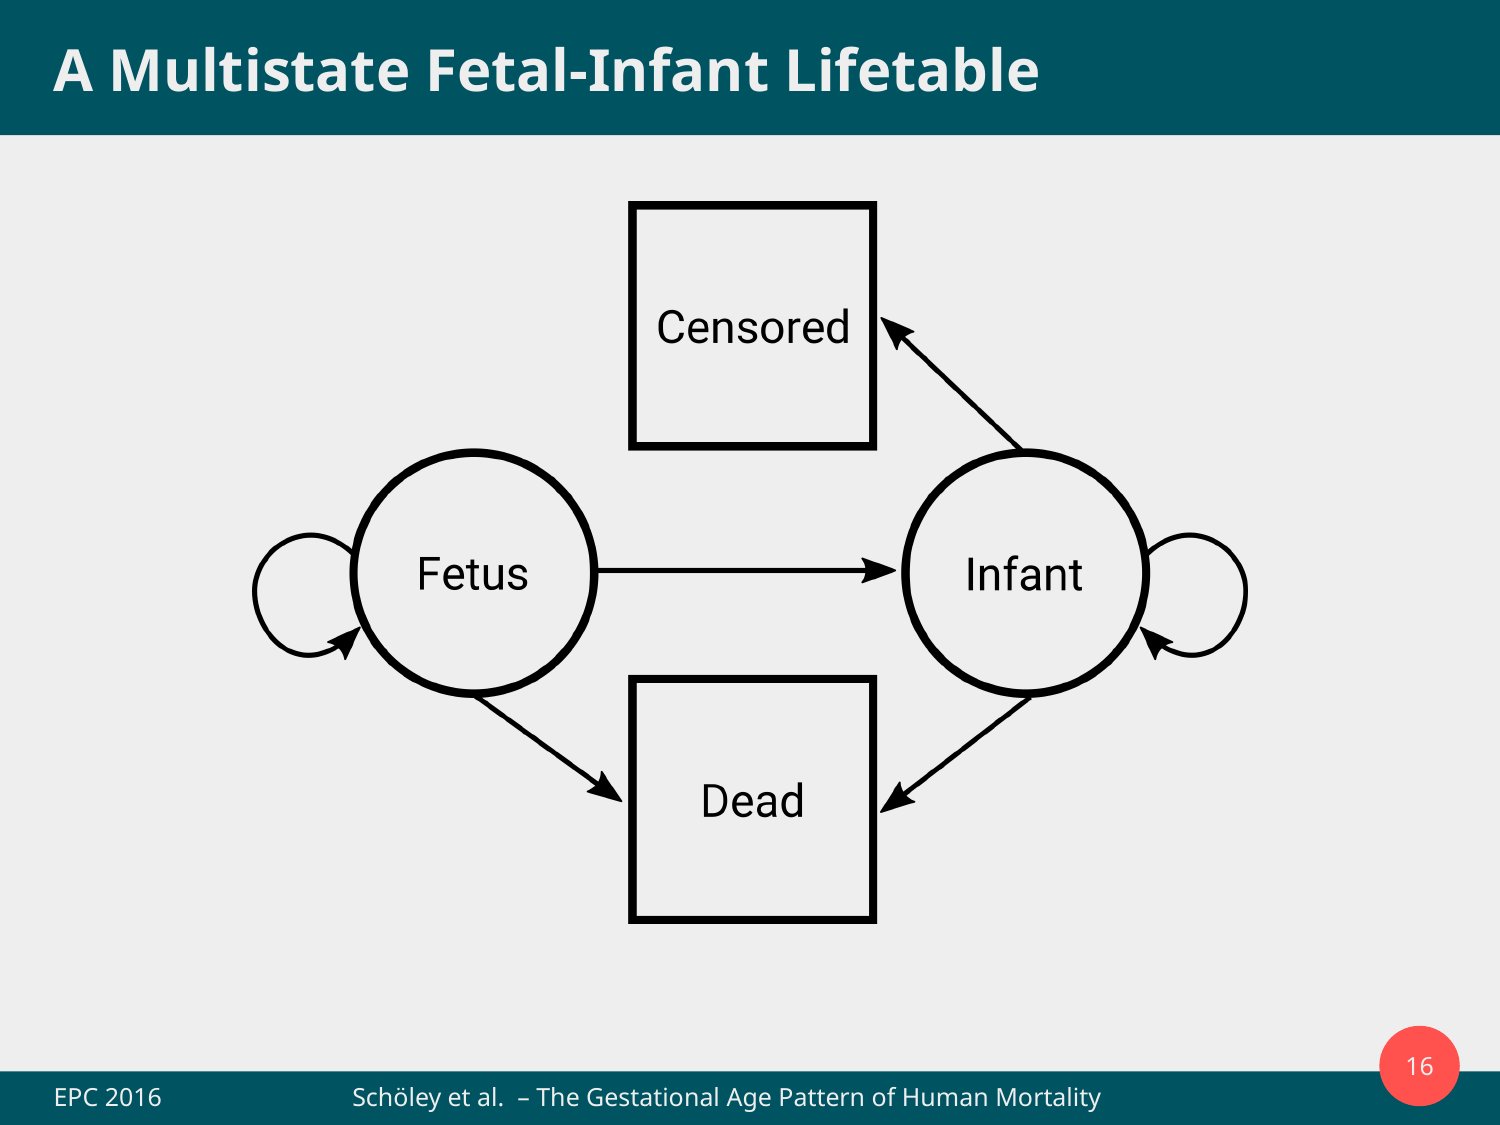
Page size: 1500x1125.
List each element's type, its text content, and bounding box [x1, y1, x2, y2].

picture [252, 201, 1248, 924]
title A Multistate Fetal-Infant Lifetable [53, 0, 1447, 141]
